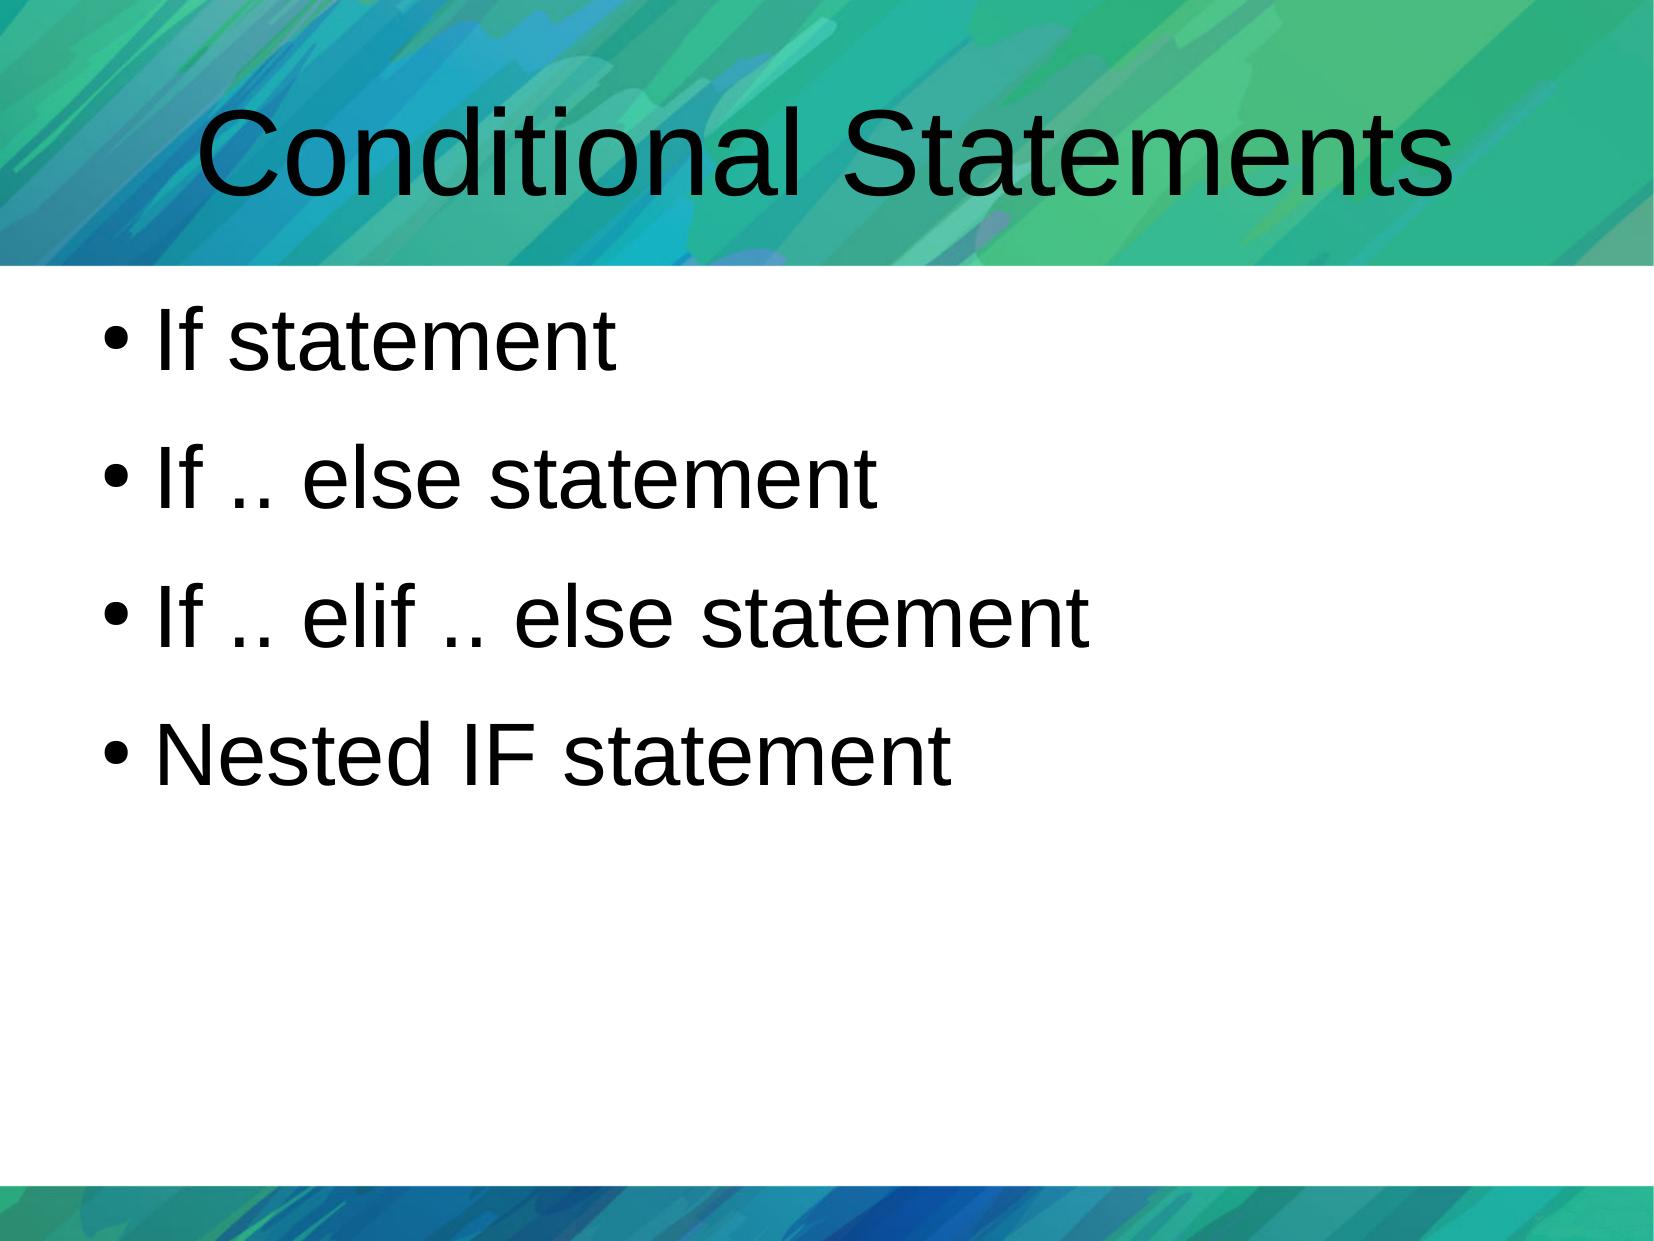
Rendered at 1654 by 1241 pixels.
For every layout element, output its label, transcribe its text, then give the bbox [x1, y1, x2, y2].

picture [0, 0, 1654, 1241]
title Conditional Statements [82, 49, 1571, 257]
list If statement If .. else statement If .. elif .. else statement Nested IF statement [82, 290, 1571, 1010]
